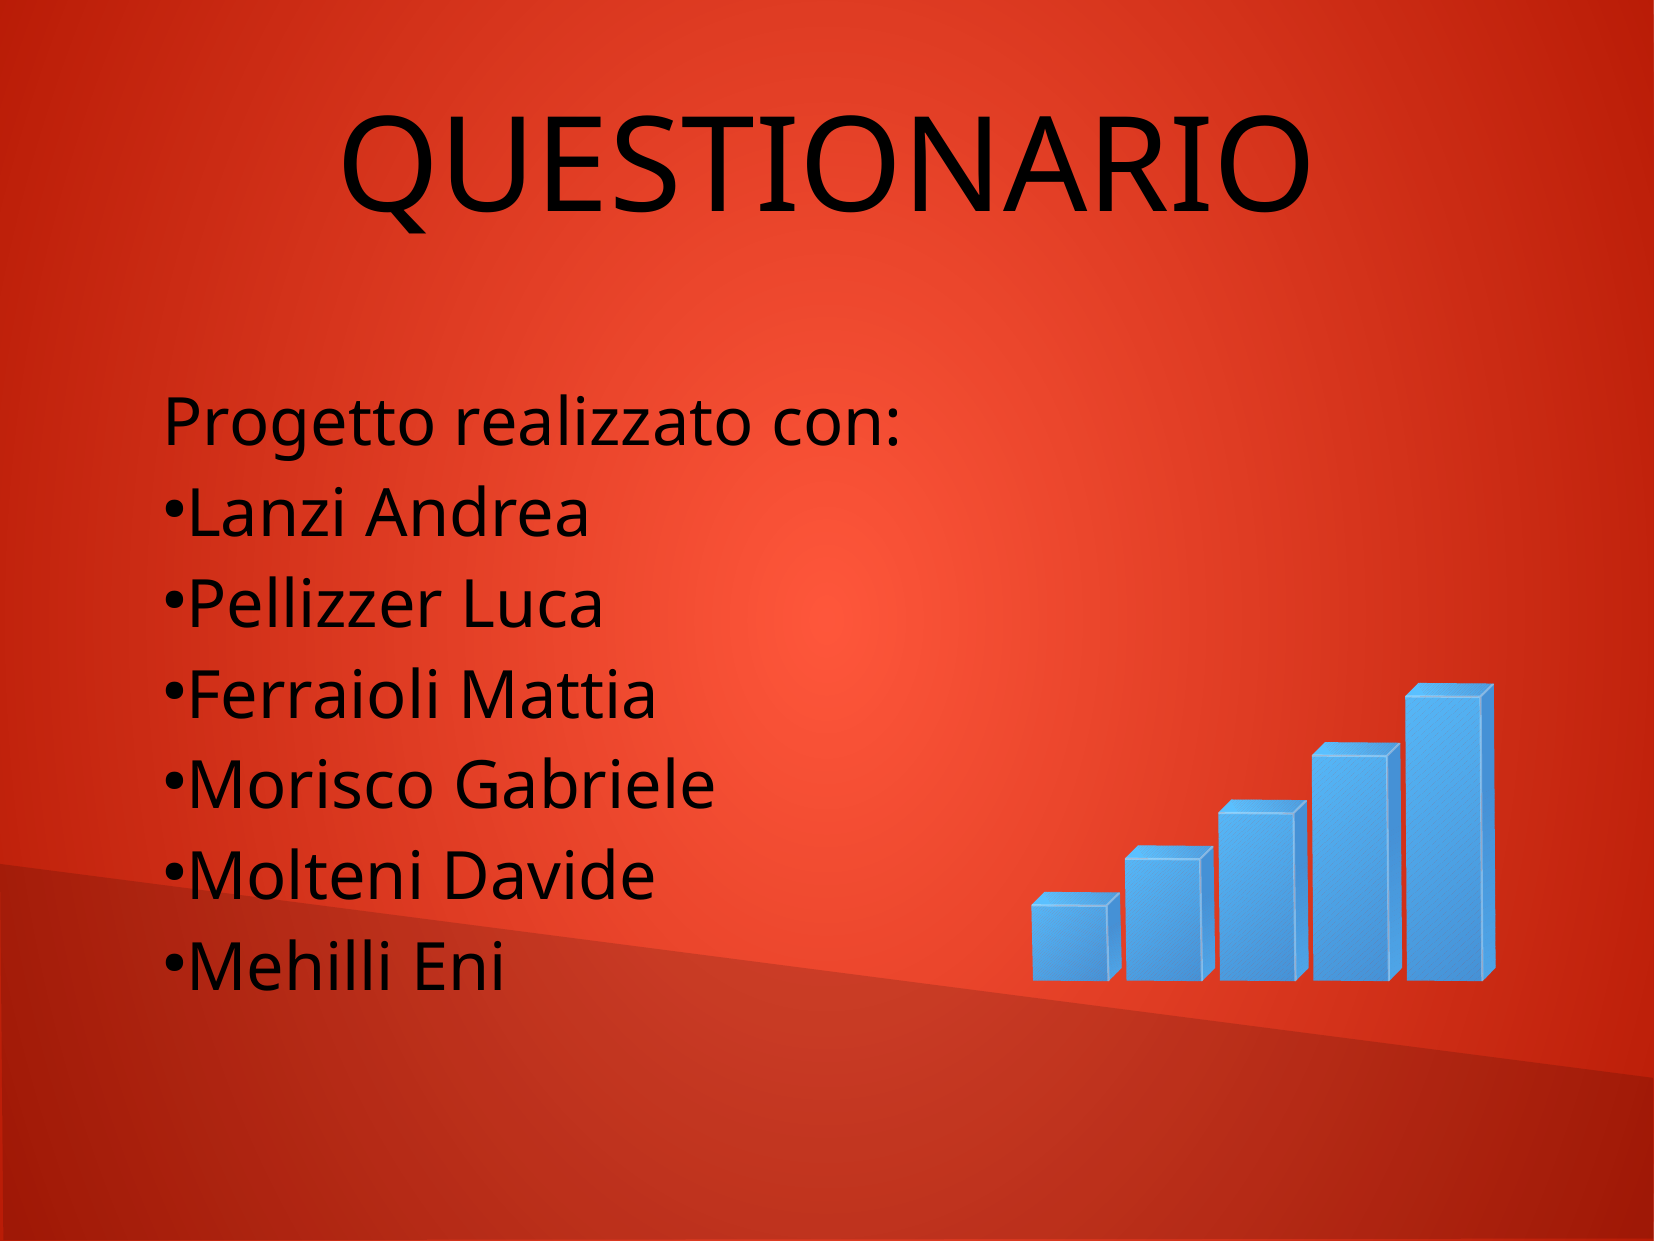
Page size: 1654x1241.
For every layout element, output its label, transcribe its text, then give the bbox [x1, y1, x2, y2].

subtitle Progetto realizzato con: Lanzi Andrea Pellizzer Luca Ferraioli Mattia Morisco Gabriele Molteni Davide Mehilli Eni [162, 212, 1492, 1172]
picture [1015, 661, 1512, 1001]
title QUESTIONARIO [295, 12, 1359, 603]
